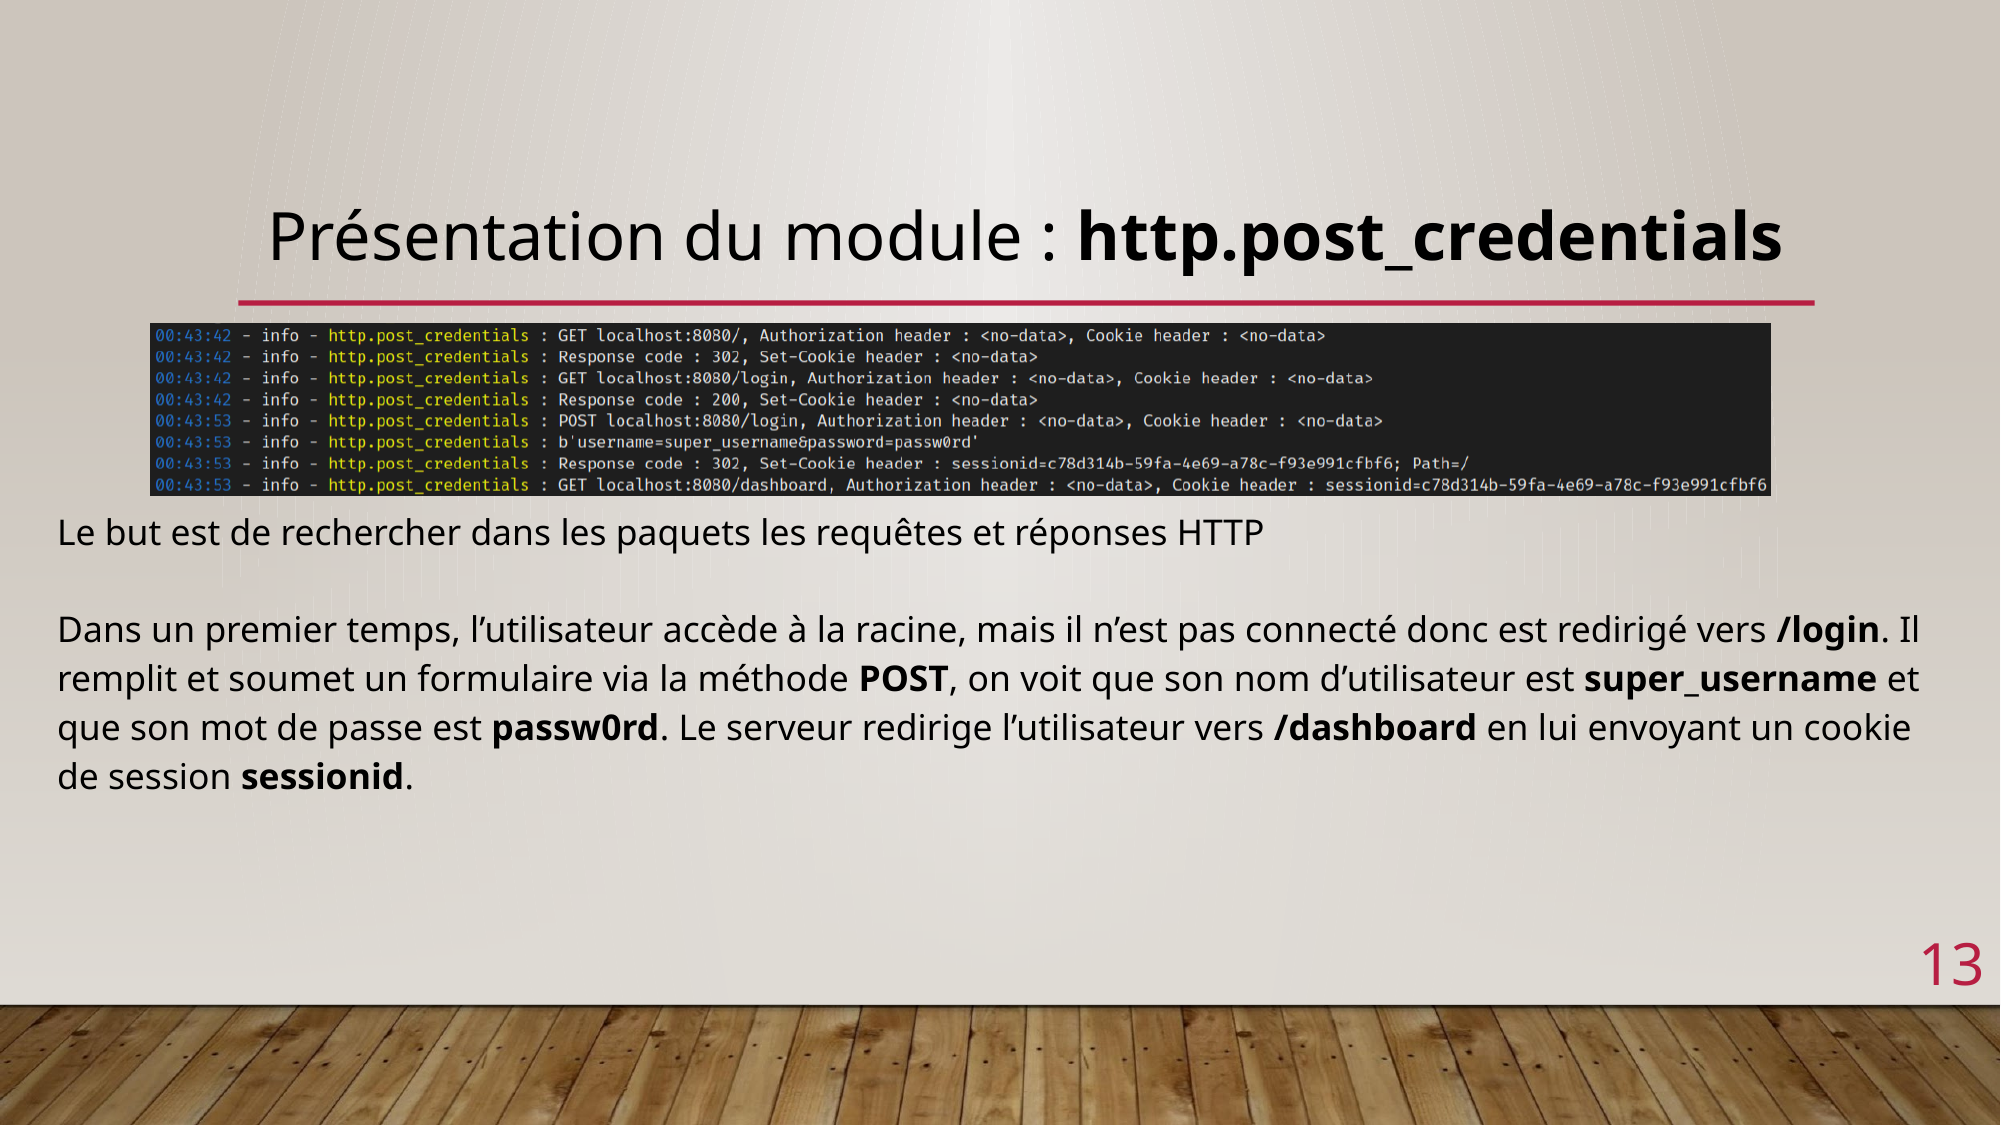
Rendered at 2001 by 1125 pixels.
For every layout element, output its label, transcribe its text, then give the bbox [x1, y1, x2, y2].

picture [0, 1005, 2000, 1125]
list Le but est de rechercher dans les paquets les requêtes et réponses HTTP Dans un premier temps, l’utilisateur accède à la racine, mais il n’est pas connecté donc est redirigé vers /login. Il remplit et soumet un formulaire via la méthode POST, on voit que son nom d’utilisateur est super_username et que son mot de passe est passw0rd. Le serveur redirige l’utilisateur vers /dashboard en lui envoyant un cookie de session sessionid. [41, 495, 1946, 939]
title Présentation du module : http.post_credentials [238, 195, 1814, 299]
slide_number <number> [1866, 920, 2000, 1003]
picture [150, 323, 1771, 496]
